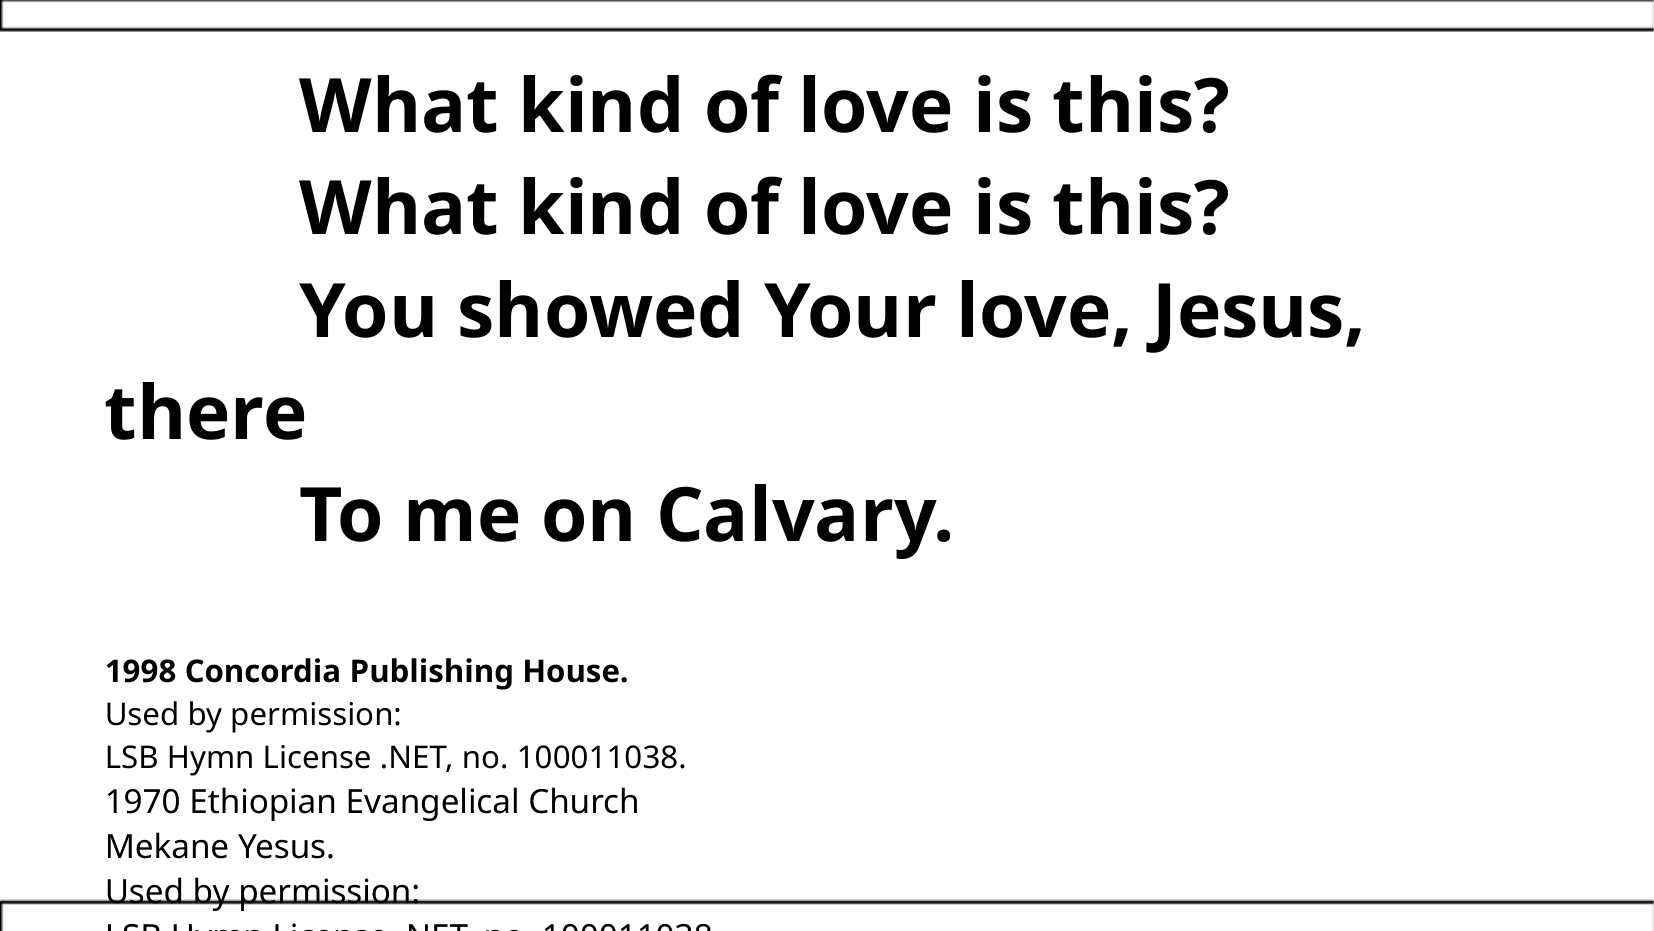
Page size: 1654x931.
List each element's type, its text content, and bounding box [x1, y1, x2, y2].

picture [698, 926, 707, 931]
picture [565, 926, 574, 931]
picture [584, 926, 593, 931]
picture [603, 926, 612, 931]
text_box What kind of love is this? What kind of love is this? You showed Your love, Jesus, there To me on Calvary. 1998 Concordia Publishing House. Used by permission: LSB Hymn License .NET, no. 100011038. 1970 Ethiopian Evangelical Church Mekane Yesus. Used by permission: LSB Hymn License .NET, no. 100011038. [90, 45, 1576, 844]
picture [0, 0, 1654, 931]
picture [146, 927, 156, 931]
picture [660, 926, 669, 931]
